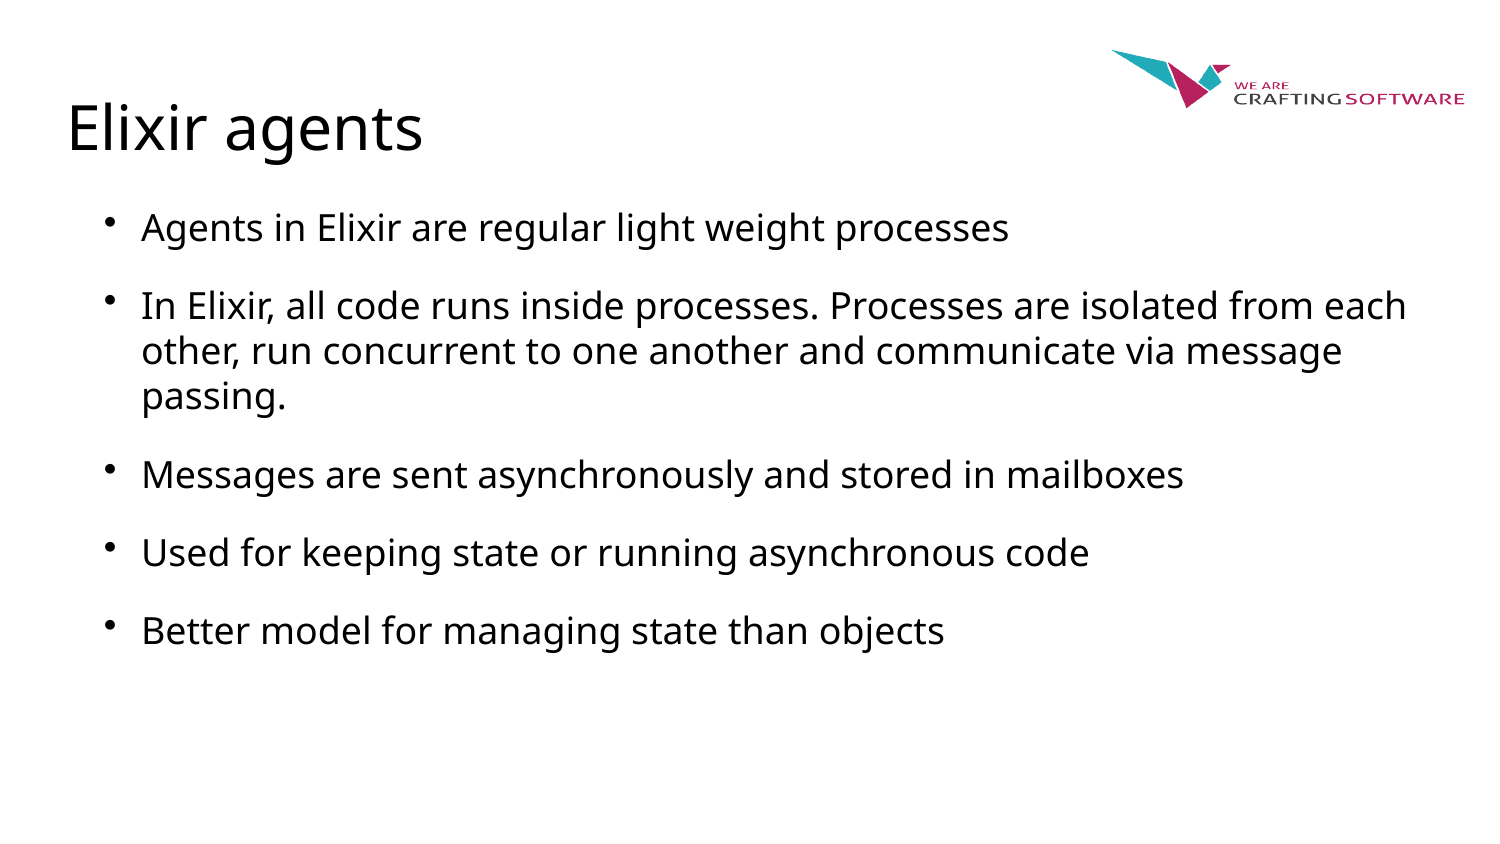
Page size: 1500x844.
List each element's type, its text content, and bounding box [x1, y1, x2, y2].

list Agents in Elixir are regular light weight processes In Elixir, all code runs inside processes. Processes are isolated from each other, run concurrent to one another and communicate via message passing. Messages are sent asynchronously and stored in mailboxes Used for keeping state or running asynchronous code Better model for managing state than objects [51, 189, 1449, 750]
title Elixir agents [51, 72, 1449, 167]
picture [1094, 0, 1481, 163]
